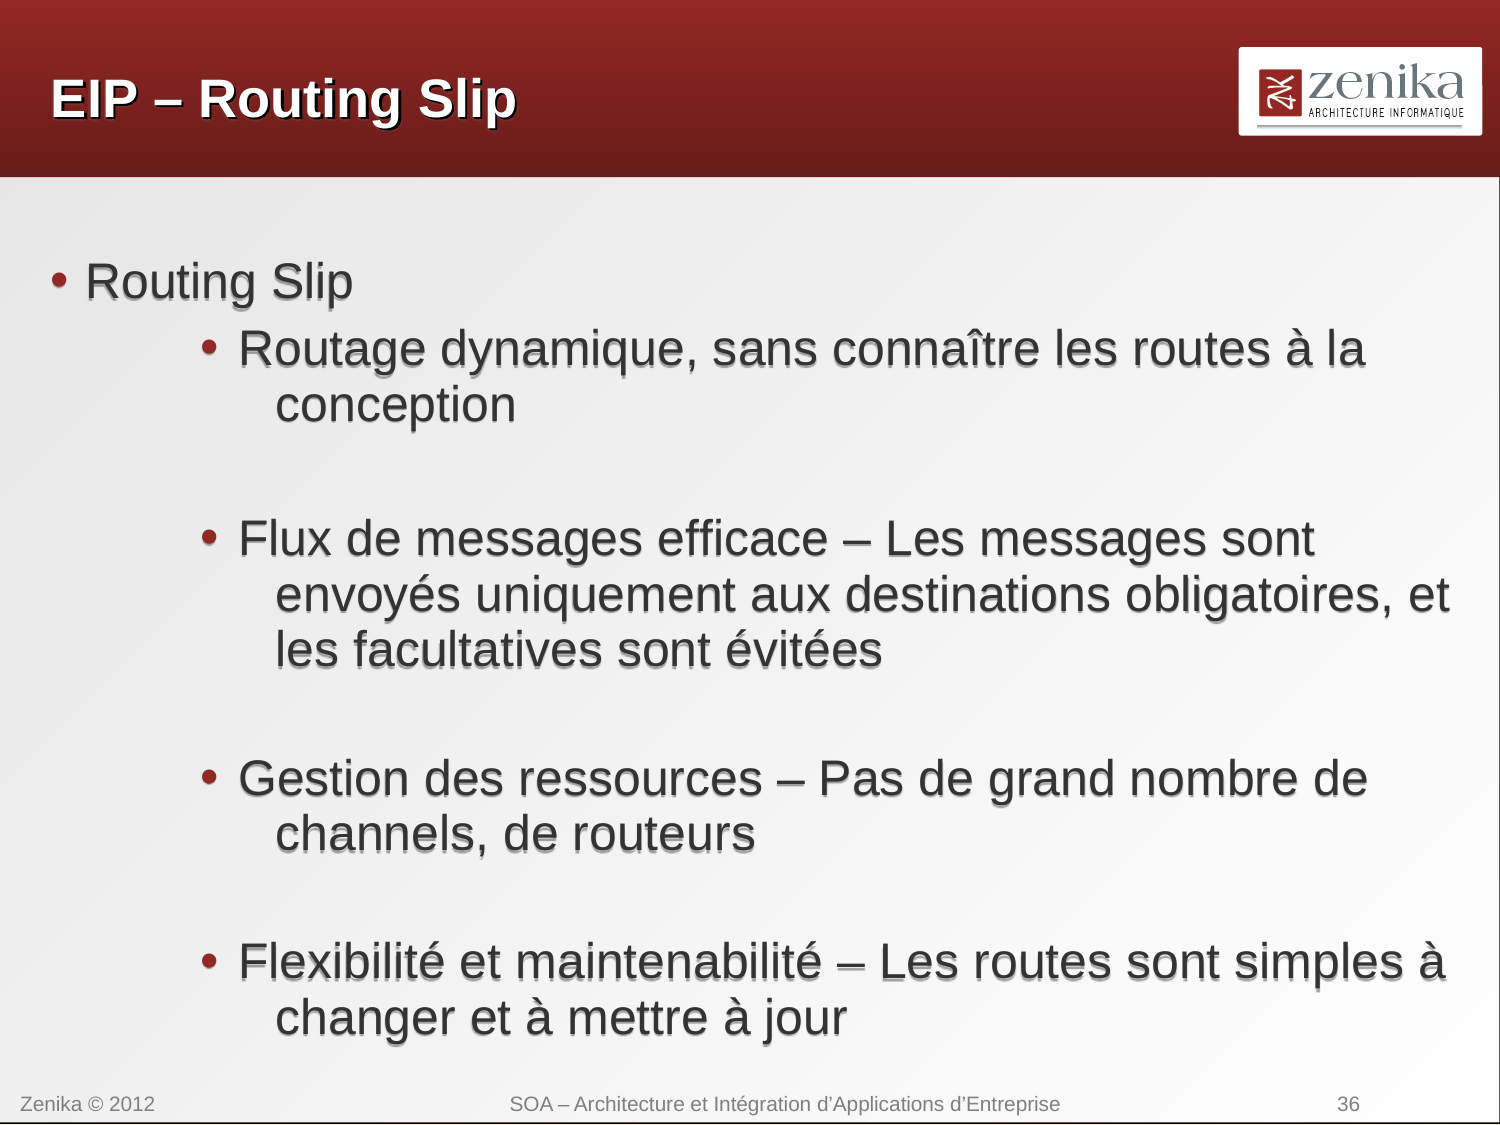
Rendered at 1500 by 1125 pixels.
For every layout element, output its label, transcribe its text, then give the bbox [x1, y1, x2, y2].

title EIP – Routing Slip [50, 22, 1206, 172]
subtitle Routing Slip Routage dynamique, sans connaître les routes à la conception Flux de messages efficace – Les messages sont envoyés uniquement aux destinations obligatoires, et les facultatives sont évitées Gestion des ressources – Pas de grand nombre de channels, de routeurs Flexibilité et maintenabilité – Les routes sont simples à changer et à mettre à jour [50, 249, 1477, 1064]
